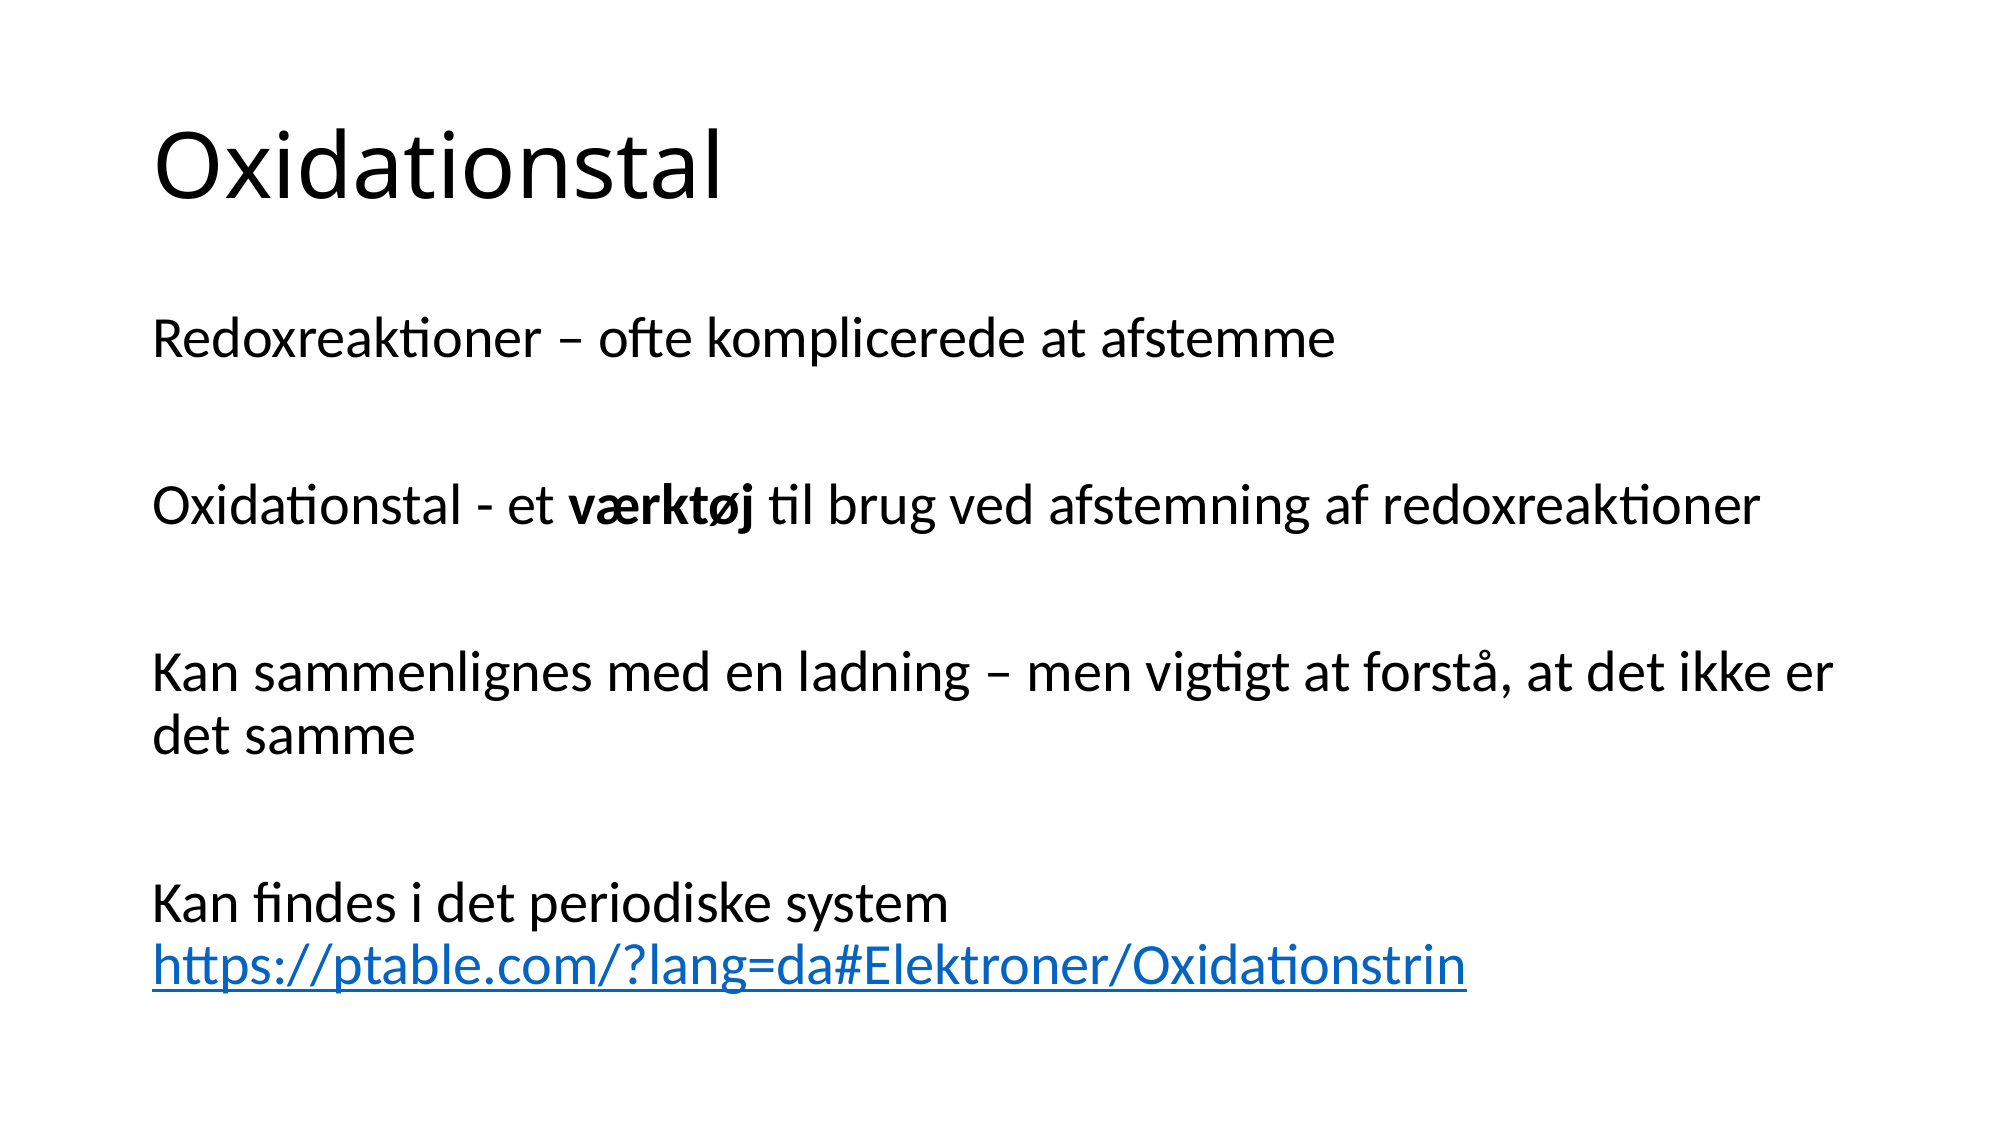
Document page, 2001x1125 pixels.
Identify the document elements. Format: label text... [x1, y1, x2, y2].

list Redoxreaktioner – ofte komplicerede at afstemme Oxidationstal - et værktøj til brug ved afstemning af redoxreaktioner Kan sammenlignes med en ladning – men vigtigt at forstå, at det ikke er det samme Kan findes i det periodiske system https://ptable.com/?lang=da#Elektroner/Oxidationstrin [137, 299, 1863, 1014]
title Oxidationstal [137, 59, 1863, 278]
